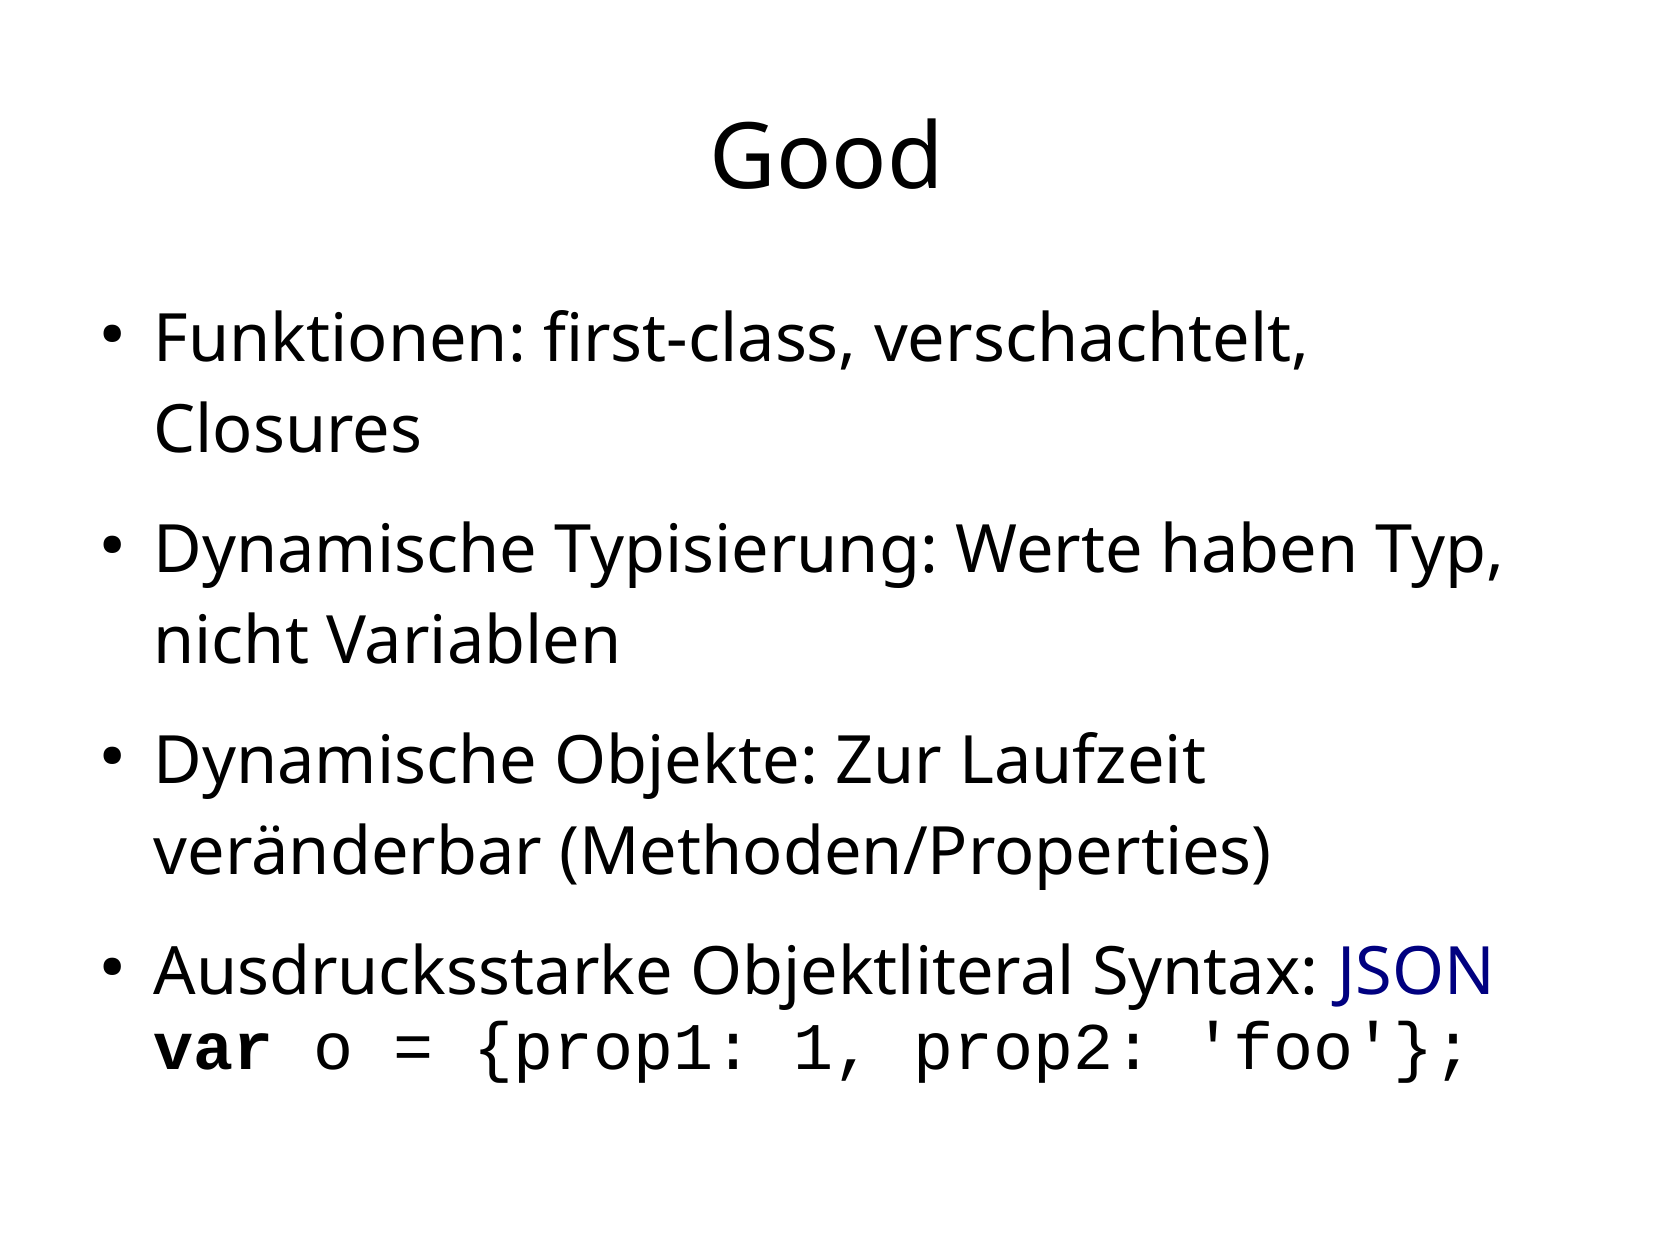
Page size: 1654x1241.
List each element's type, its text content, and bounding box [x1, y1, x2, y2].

title Good [82, 56, 1571, 250]
list Funktionen: first-class, verschachtelt, Closures Dynamische Typisierung: Werte haben Typ, nicht Variablen Dynamische Objekte: Zur Laufzeit veränderbar (Methoden/Properties) Ausdrucksstarke Objektliteral Syntax: JSON var o = {prop1: 1, prop2: 'foo'}; [82, 290, 1571, 1109]
